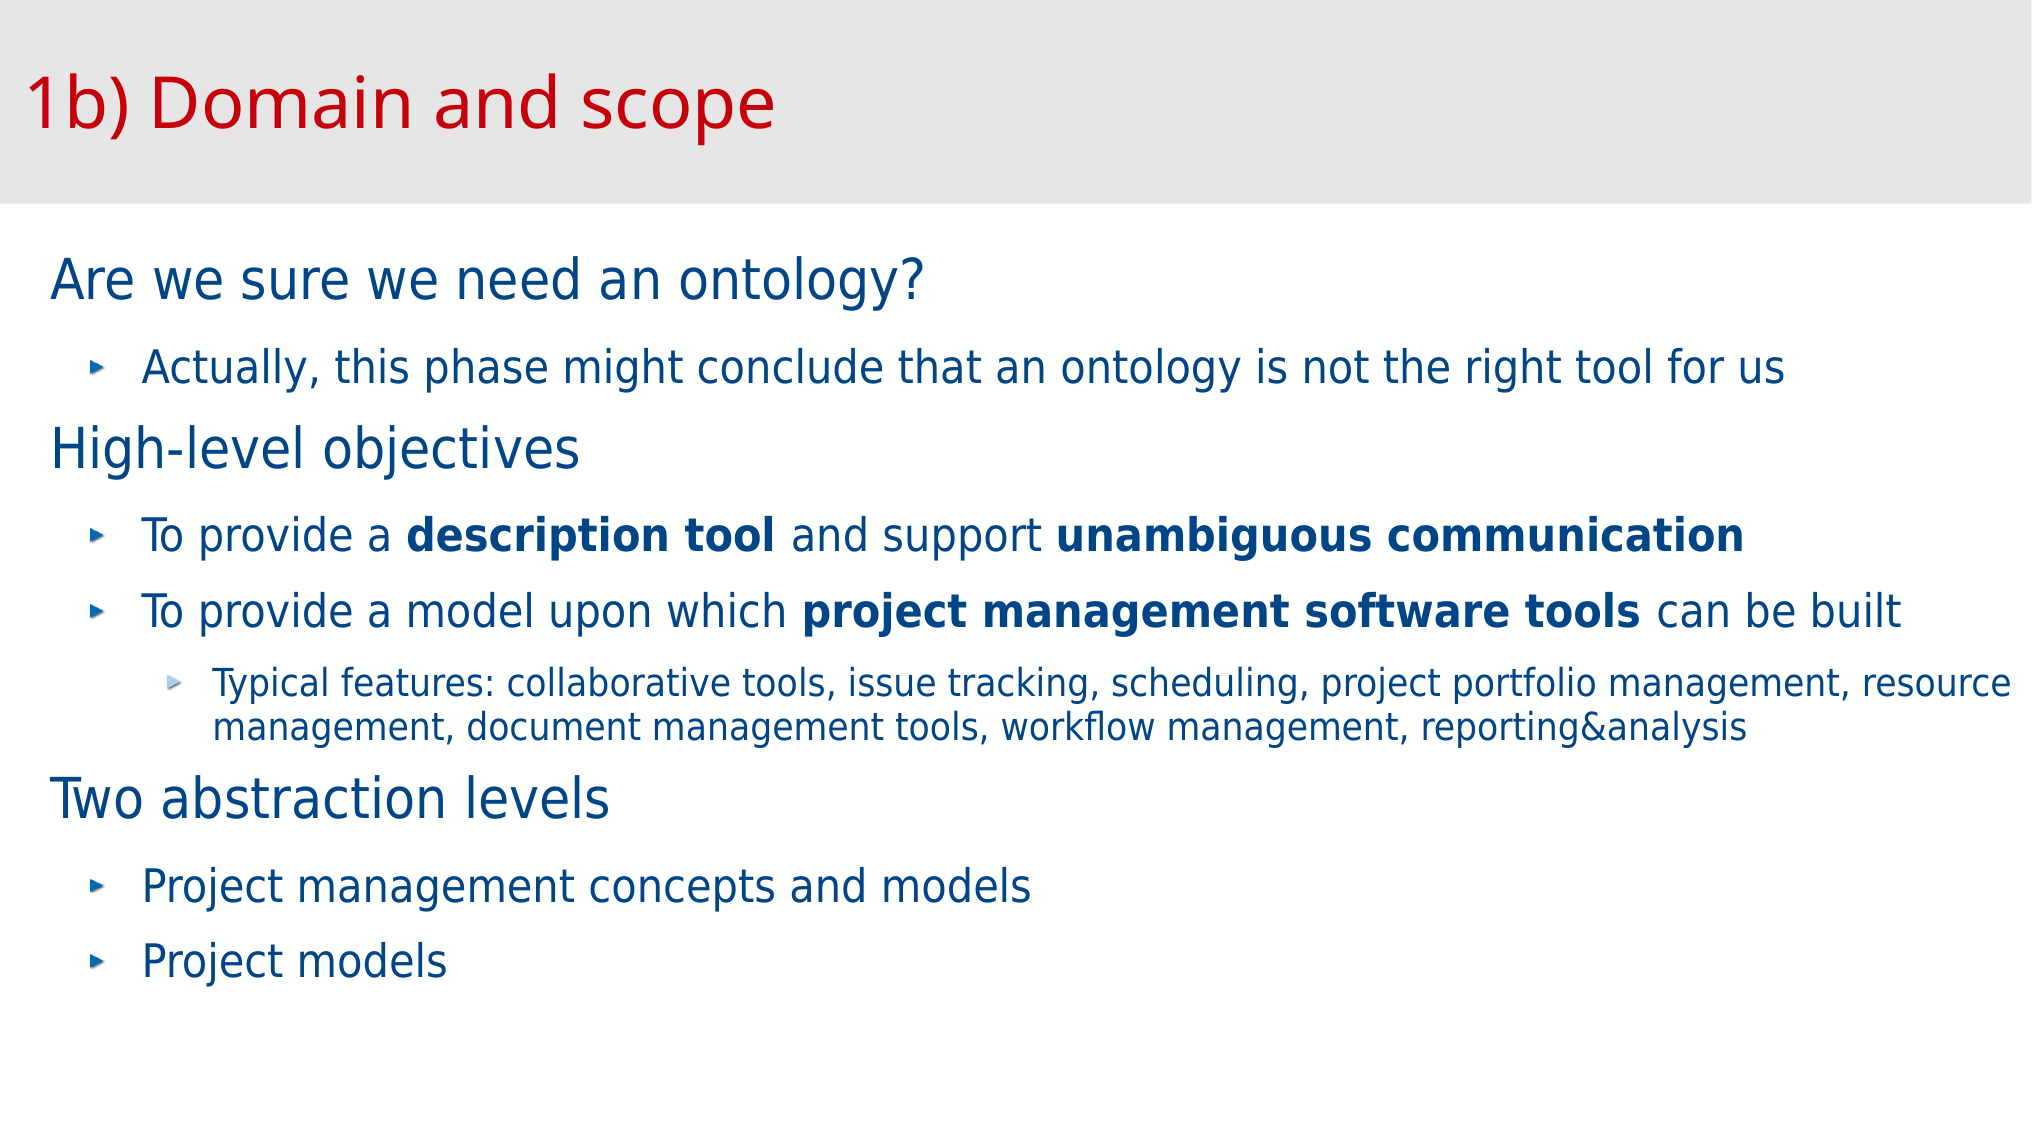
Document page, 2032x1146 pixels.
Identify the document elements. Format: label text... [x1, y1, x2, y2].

title 1b) Domain and scope [0, 0, 2032, 204]
list Are we sure we need an ontology? Actually, this phase might conclude that an ontology is not the right tool for us High-level objectives To provide a description tool and support unambiguous communication To provide a model upon which project management software tools can be built Typical features: collaborative tools, issue tracking, scheduling, project portfolio management, resource management, document management tools, workflow management, reporting&analysis Two abstraction levels Project management concepts and models Project models [0, 247, 2032, 1111]
